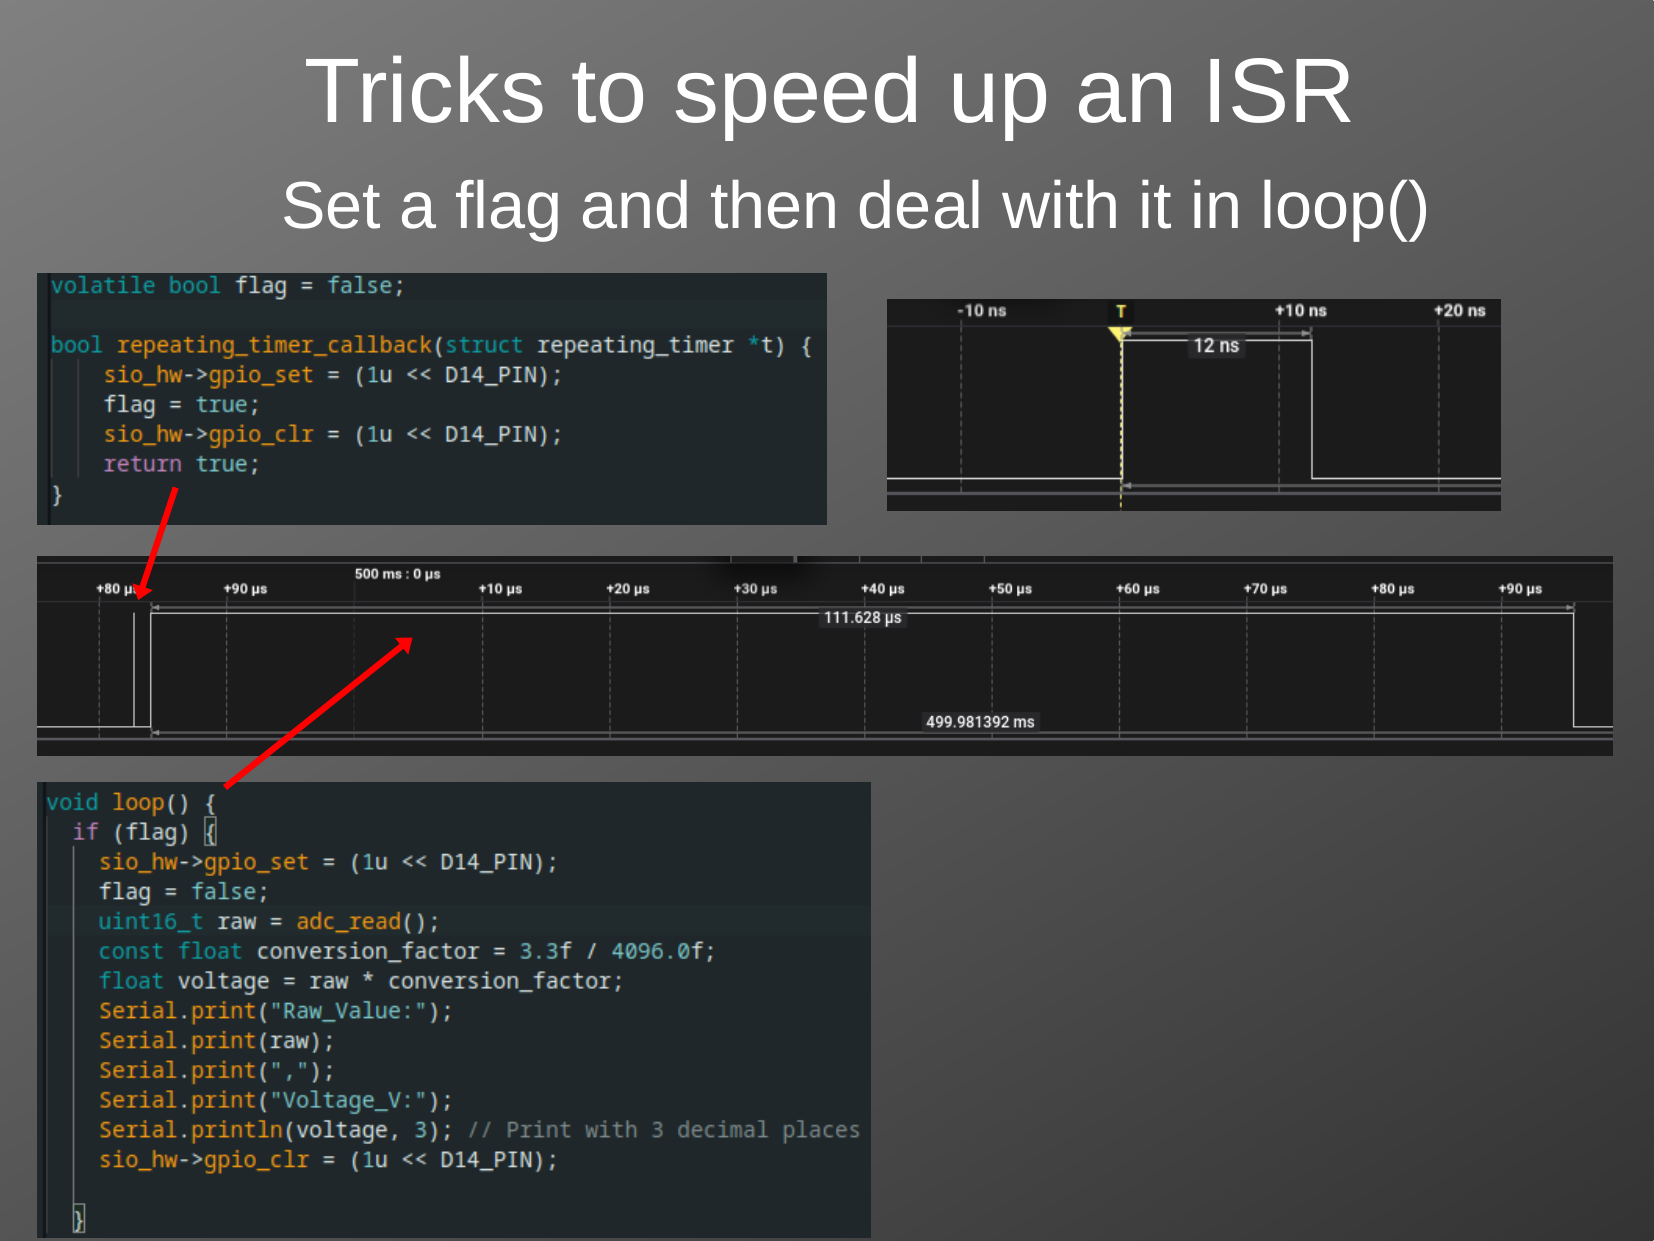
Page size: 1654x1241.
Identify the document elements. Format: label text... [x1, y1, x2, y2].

title Set a flag and then deal with it in loop() [112, 157, 1601, 254]
picture [37, 556, 1613, 756]
picture [887, 299, 1501, 511]
picture [37, 273, 827, 526]
title Tricks to speed up an ISR [86, 23, 1576, 158]
picture [37, 782, 871, 1238]
